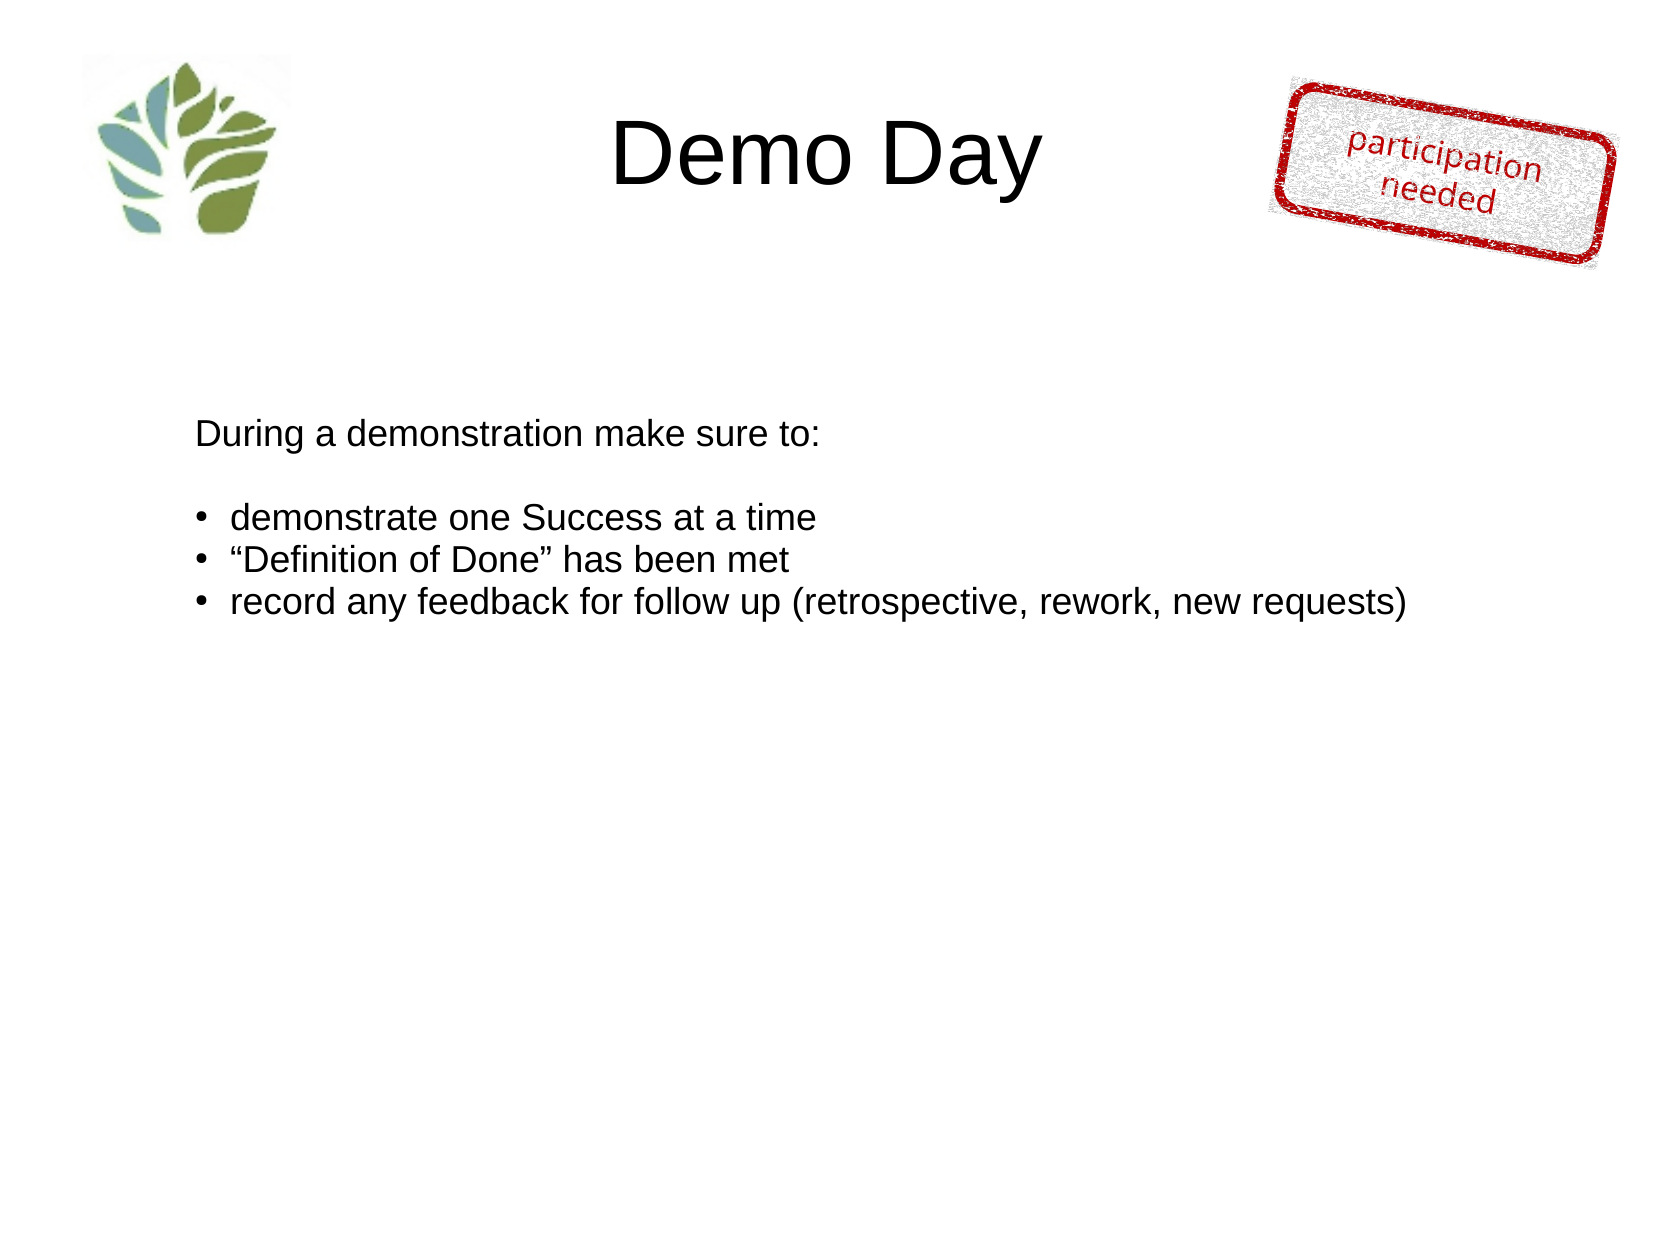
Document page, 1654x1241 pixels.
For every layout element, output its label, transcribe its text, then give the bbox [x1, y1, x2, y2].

text_box During a demonstration make sure to: demonstrate one Success at a time “Definition of Done” has been met record any feedback for follow up (retrospective, rework, new requests) [180, 405, 1471, 715]
title Demo Day [291, 49, 1571, 257]
picture [1267, 75, 1621, 271]
picture [82, 49, 291, 258]
